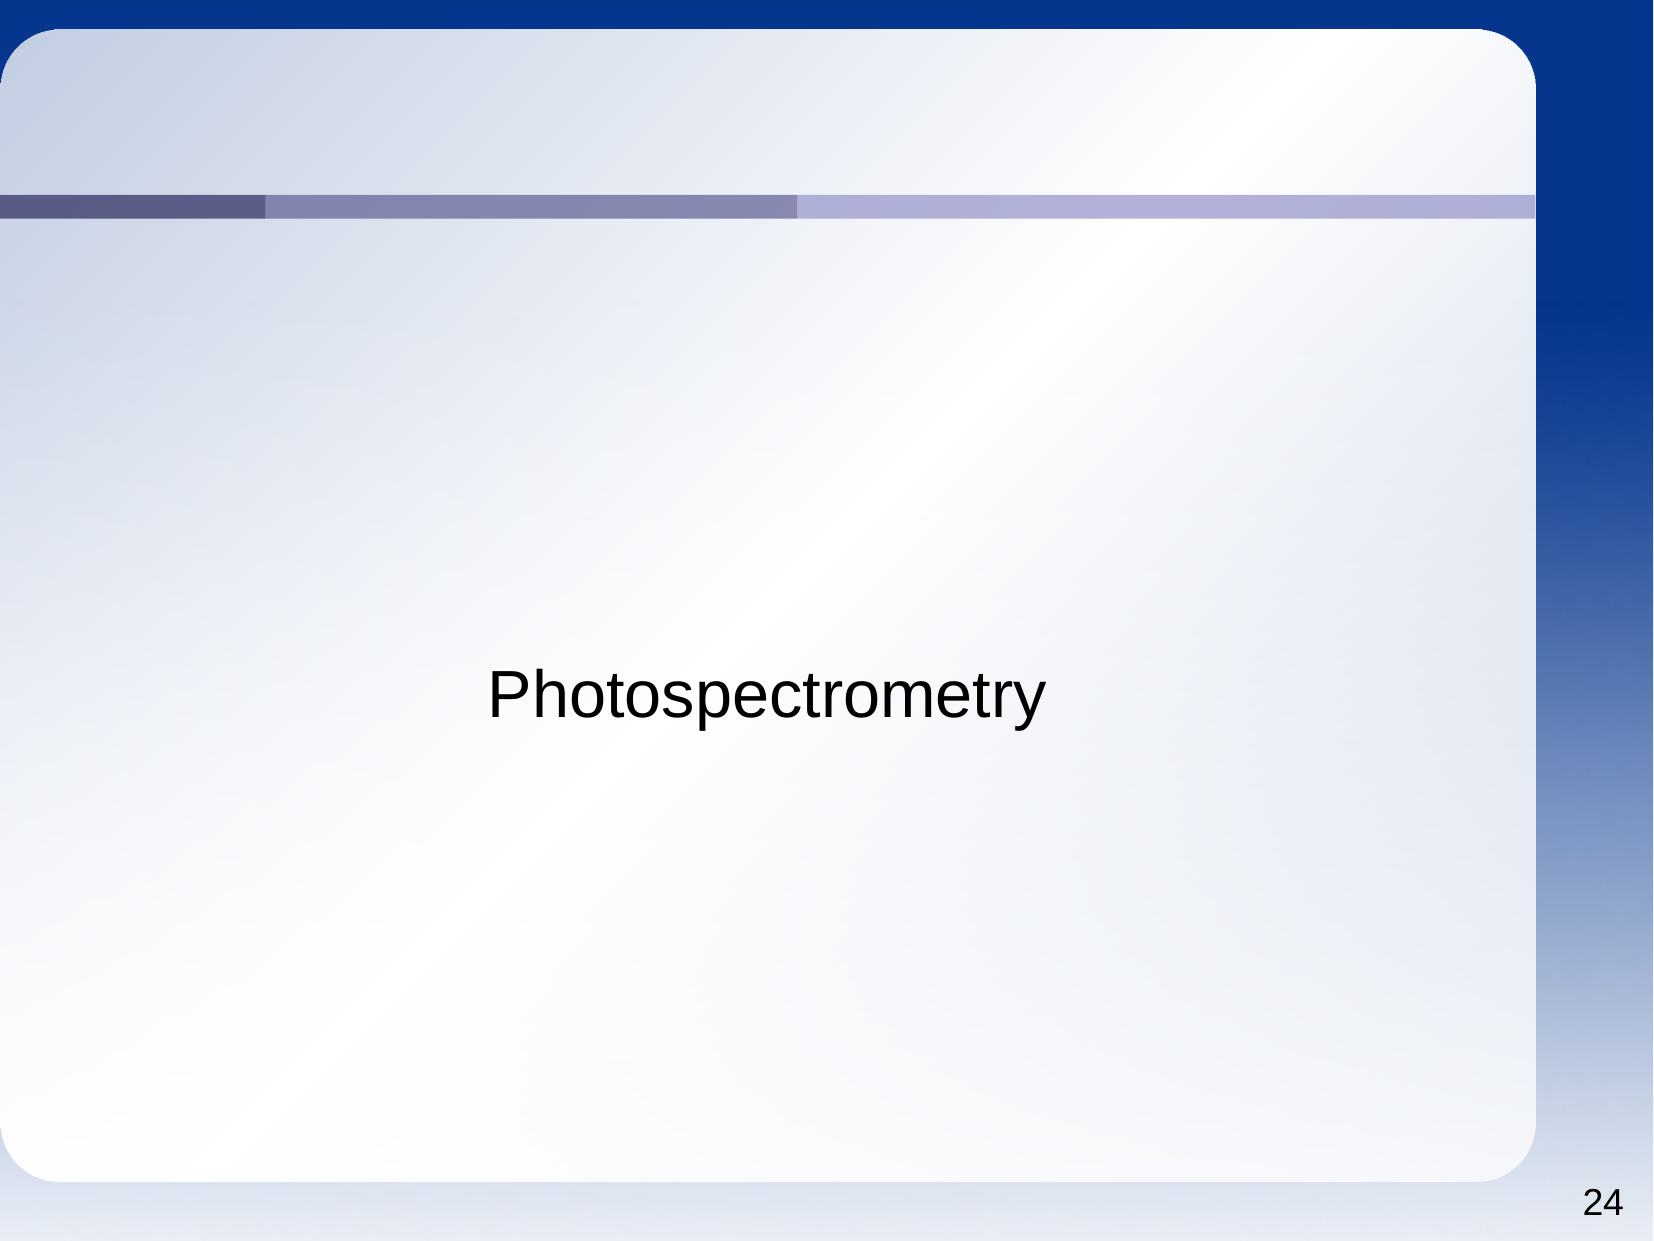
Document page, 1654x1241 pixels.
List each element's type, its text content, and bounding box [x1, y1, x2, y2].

subtitle Photospectrometry [29, 236, 1506, 1152]
picture [0, 0, 1654, 1241]
